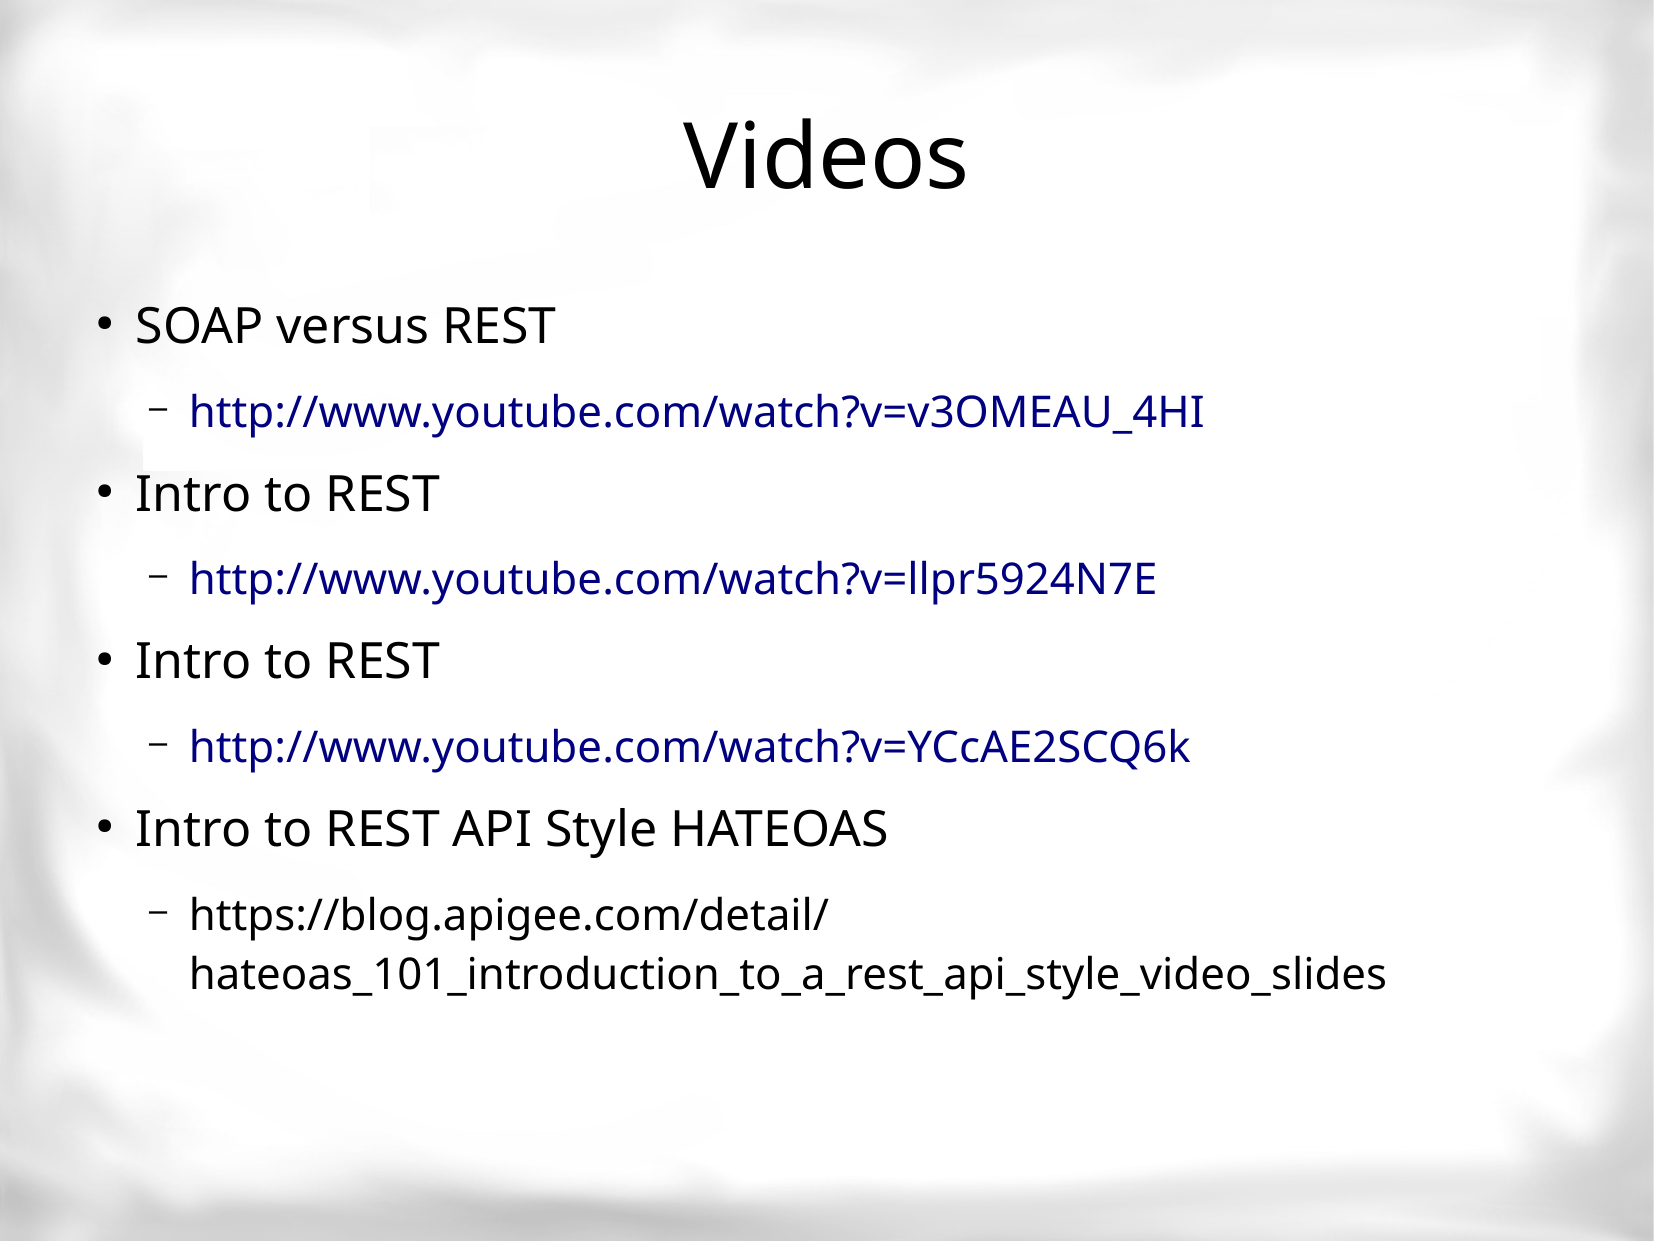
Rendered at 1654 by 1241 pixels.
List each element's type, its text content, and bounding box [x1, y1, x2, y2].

title Videos [82, 49, 1571, 257]
list SOAP versus REST http://www.youtube.com/watch?v=v3OMEAU_4HI Intro to REST http://www.youtube.com/watch?v=llpr5924N7E Intro to REST http://www.youtube.com/watch?v=YCcAE2SCQ6k Intro to REST API Style HATEOAS https://blog.apigee.com/detail/hateoas_101_introduction_to_a_rest_api_style_video_slides [82, 290, 1571, 1010]
picture [0, 0, 1654, 1241]
